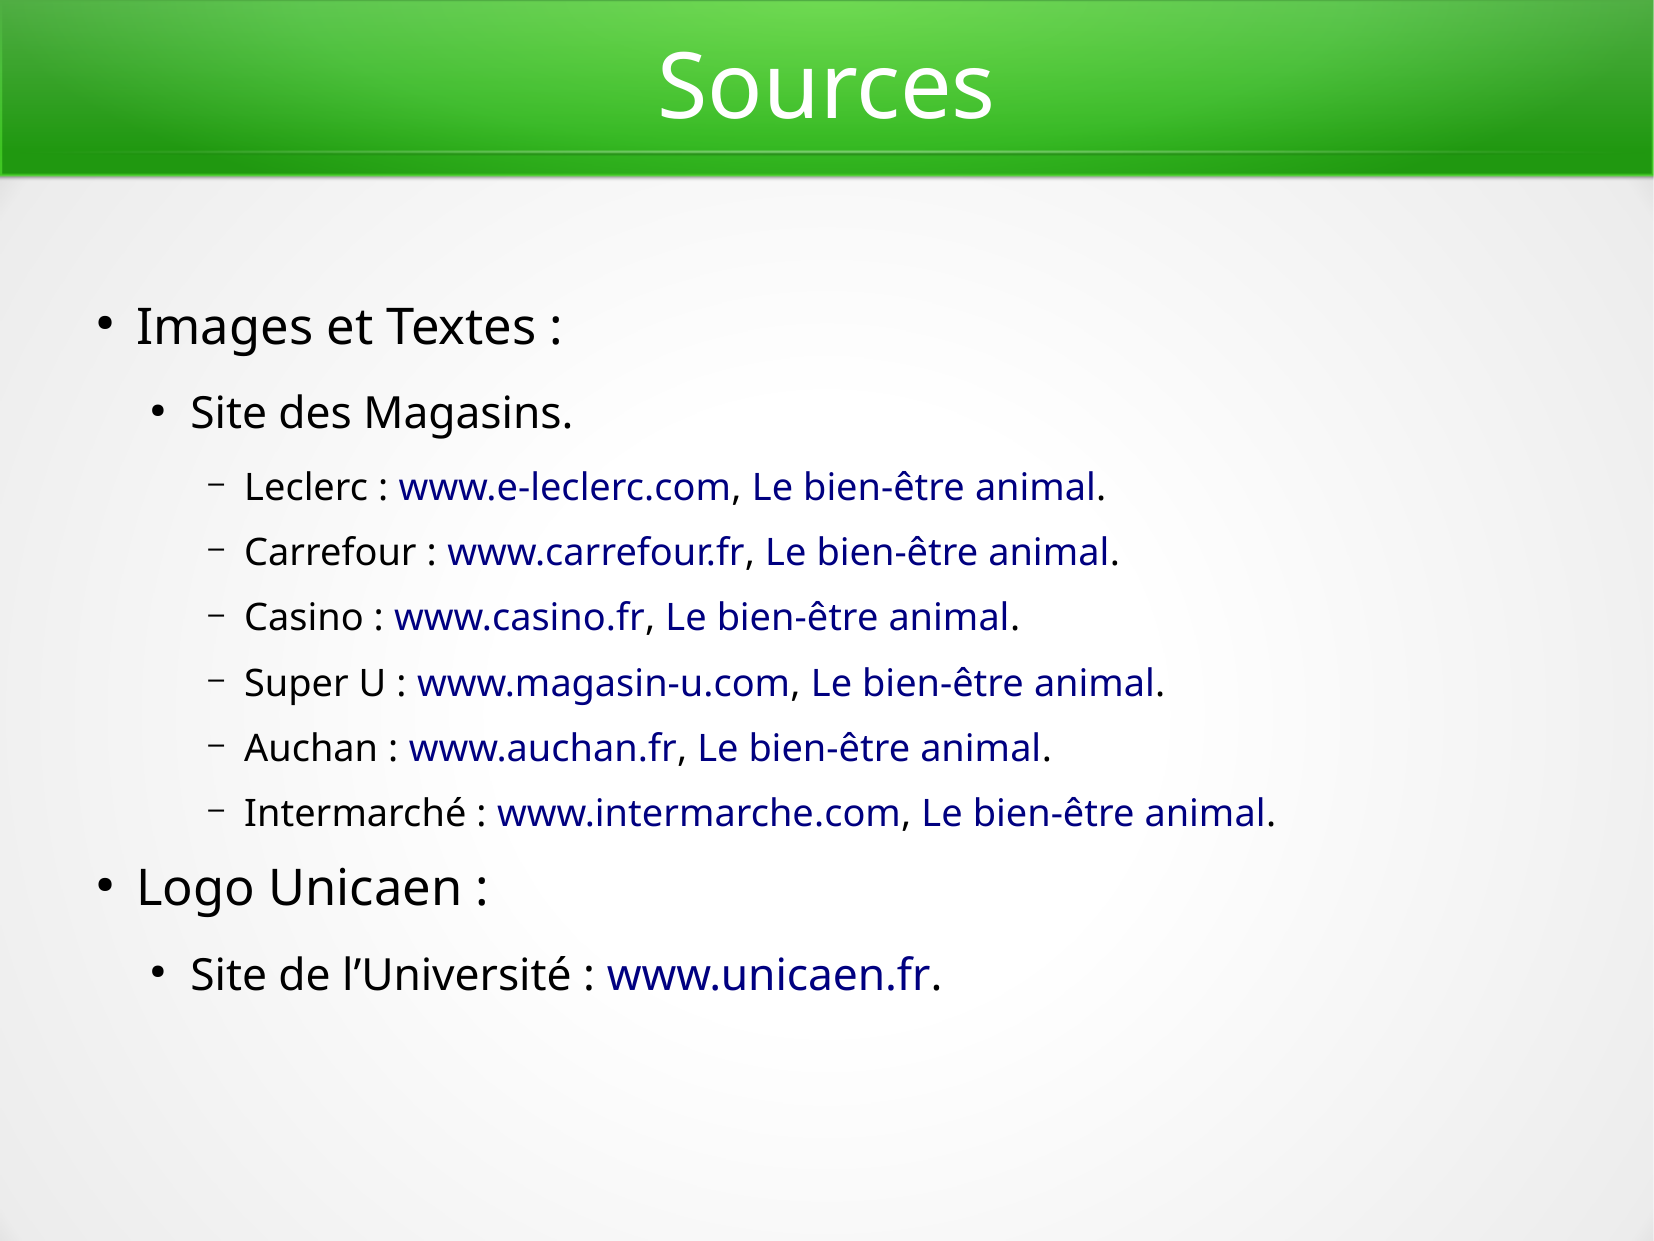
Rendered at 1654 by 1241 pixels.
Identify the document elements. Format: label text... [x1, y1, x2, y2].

list Images et Textes : Site des Magasins. Leclerc : www.e-leclerc.com, Le bien-être animal. Carrefour : www.carrefour.fr, Le bien-être animal. Casino : www.casino.fr, Le bien-être animal. Super U : www.magasin-u.com, Le bien-être animal. Auchan : www.auchan.fr, Le bien-être animal. Intermarché : www.intermarche.com, Le bien-être animal. Logo Unicaen : Site de l’Université : www.unicaen.fr. [82, 290, 1571, 1010]
title Sources [82, 11, 1571, 154]
picture [0, 0, 1654, 1241]
